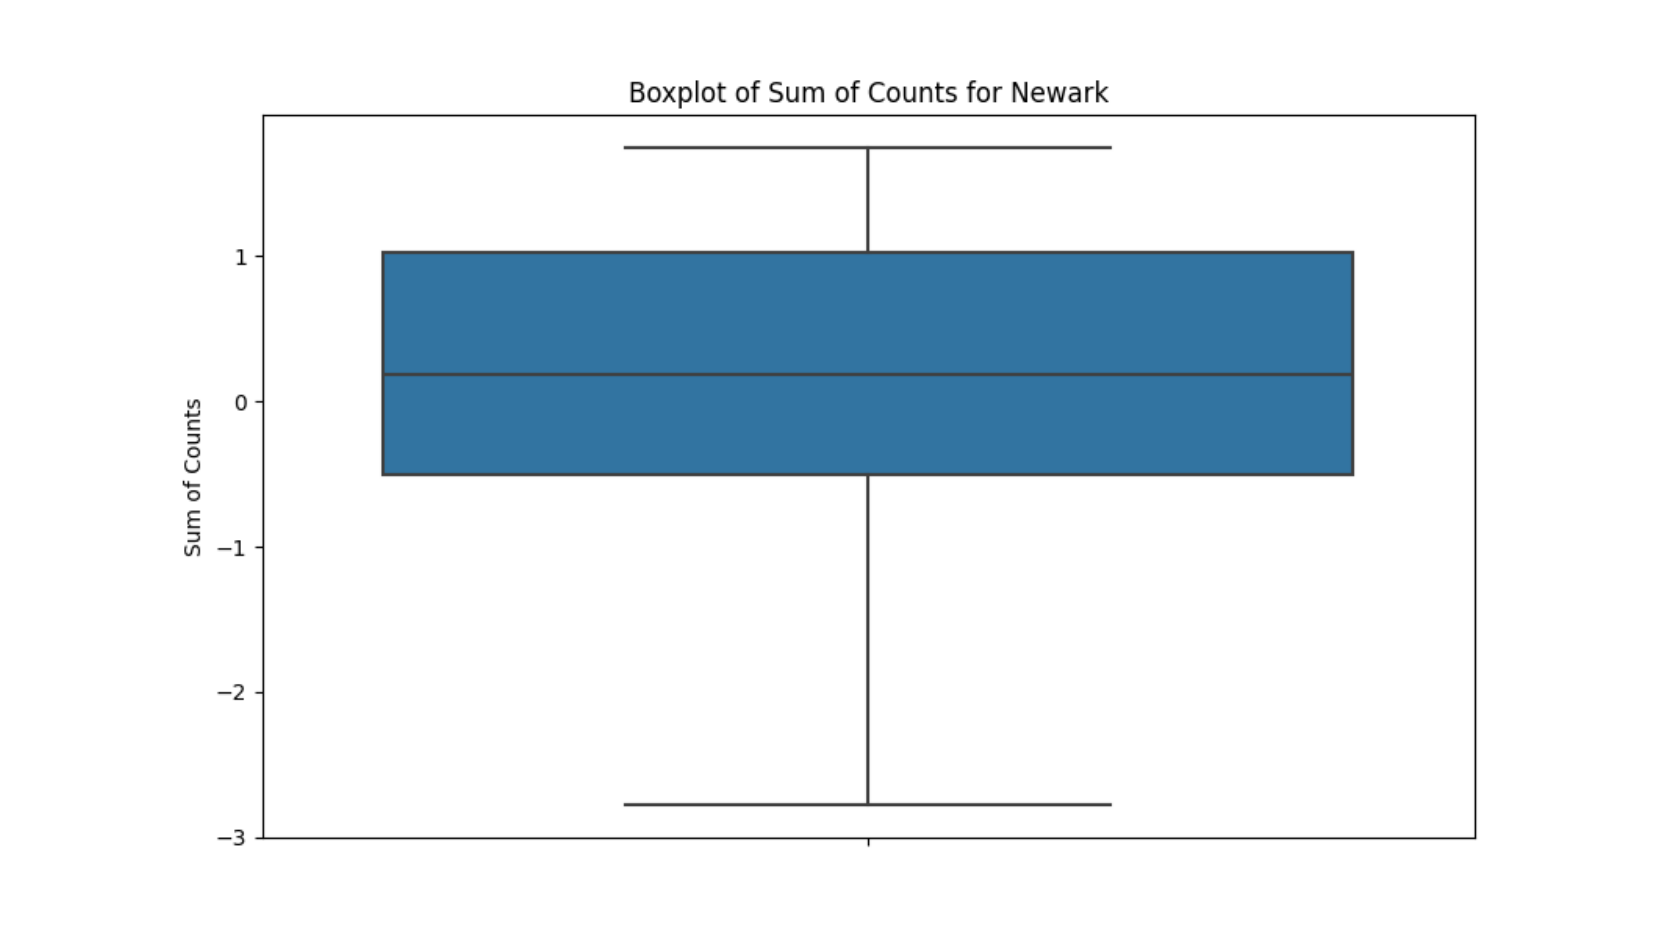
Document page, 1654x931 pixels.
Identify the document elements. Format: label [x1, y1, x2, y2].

picture [169, 65, 1489, 866]
